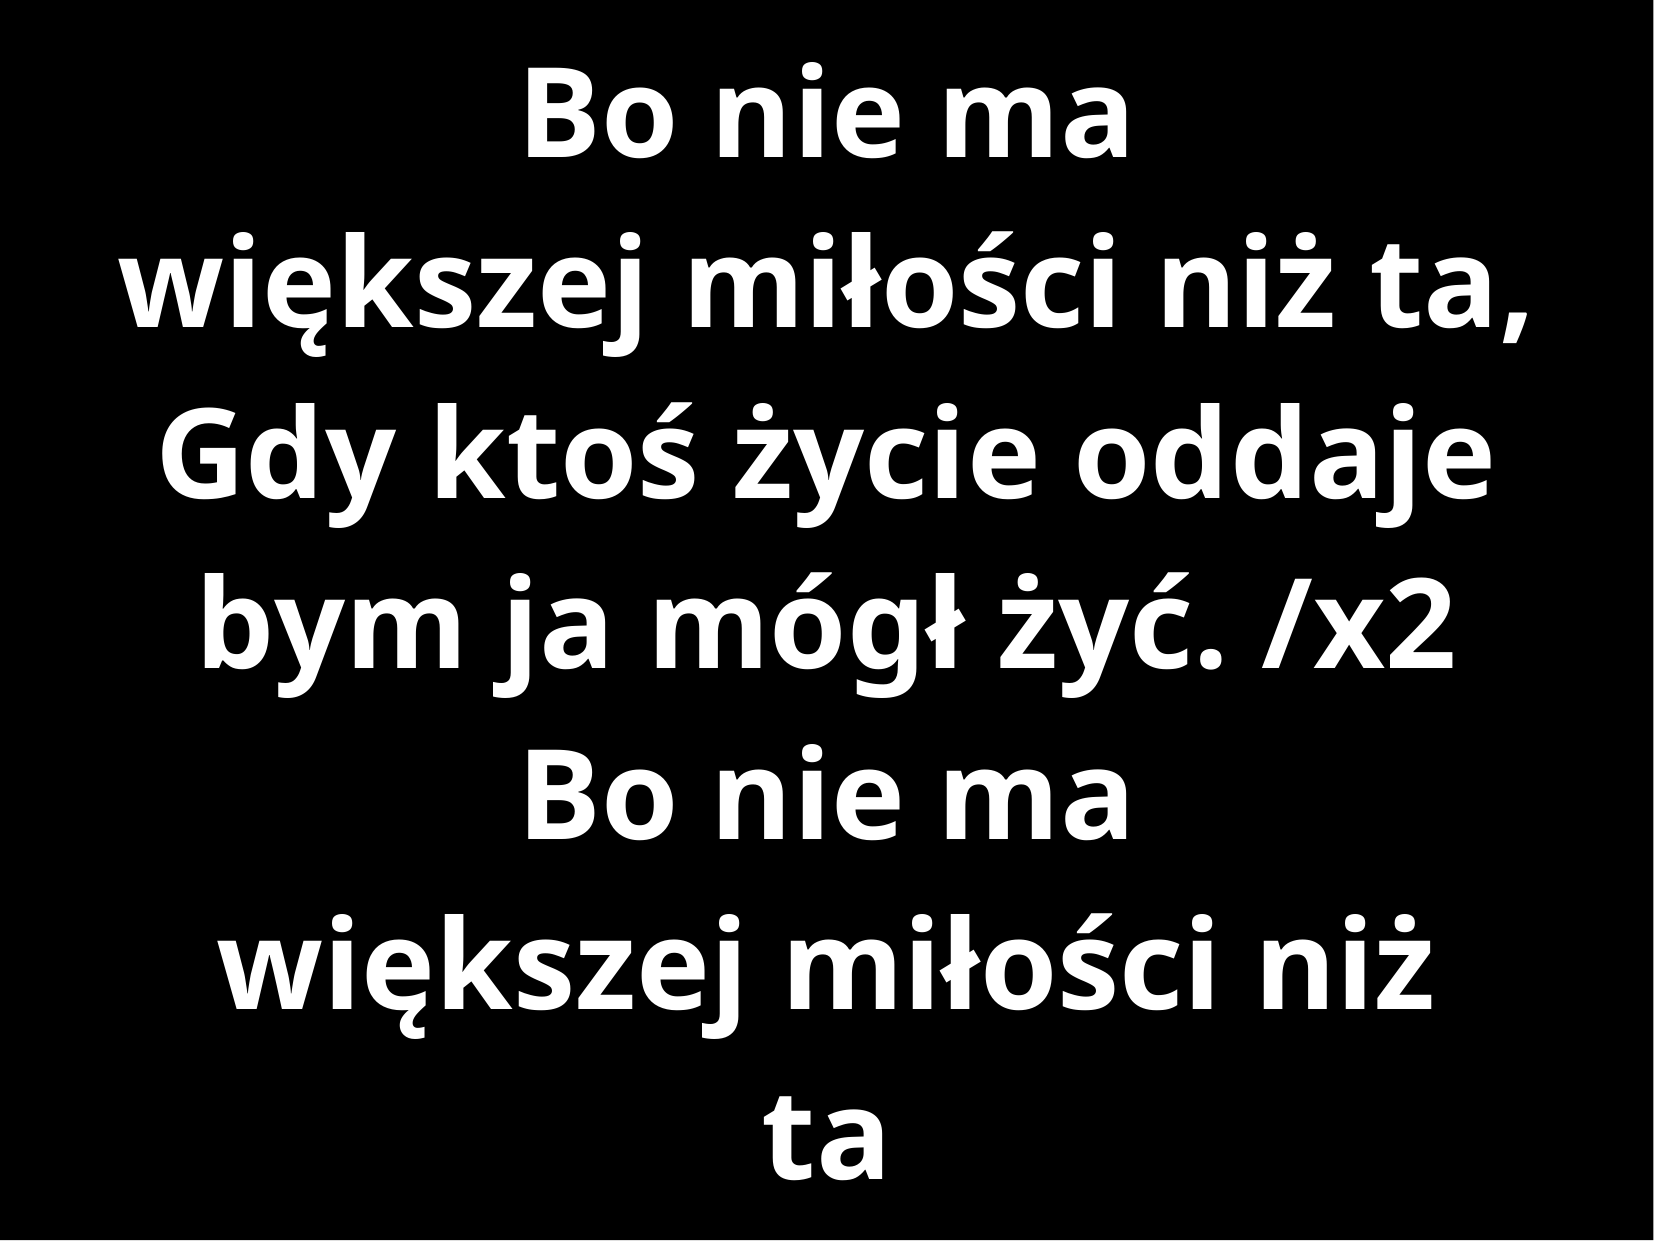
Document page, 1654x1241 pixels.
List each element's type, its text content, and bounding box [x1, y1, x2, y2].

title Bo nie ma większej miłości niż ta, Gdy ktoś życie oddaje bym ja mógł żyć. /x2 Bo nie ma większej miłości niż ta [0, 0, 1654, 1241]
